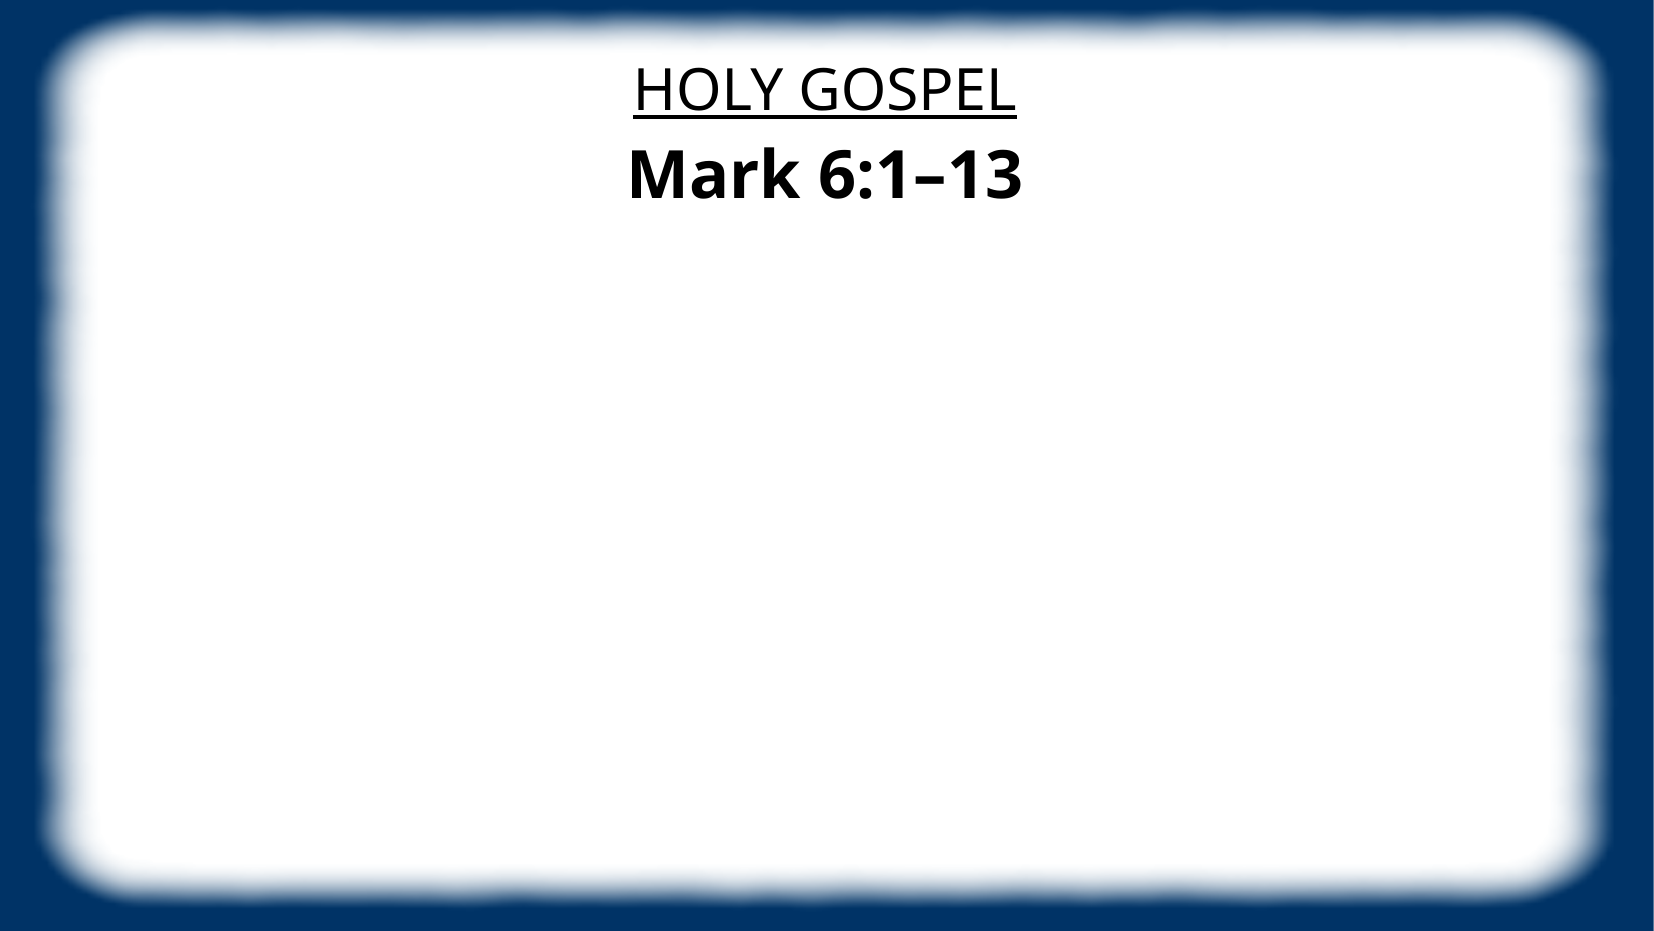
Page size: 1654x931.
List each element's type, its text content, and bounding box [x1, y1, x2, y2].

picture [0, 0, 1654, 931]
text_box HOLY GOSPEL Mark 6:1–13 [75, 40, 1576, 222]
